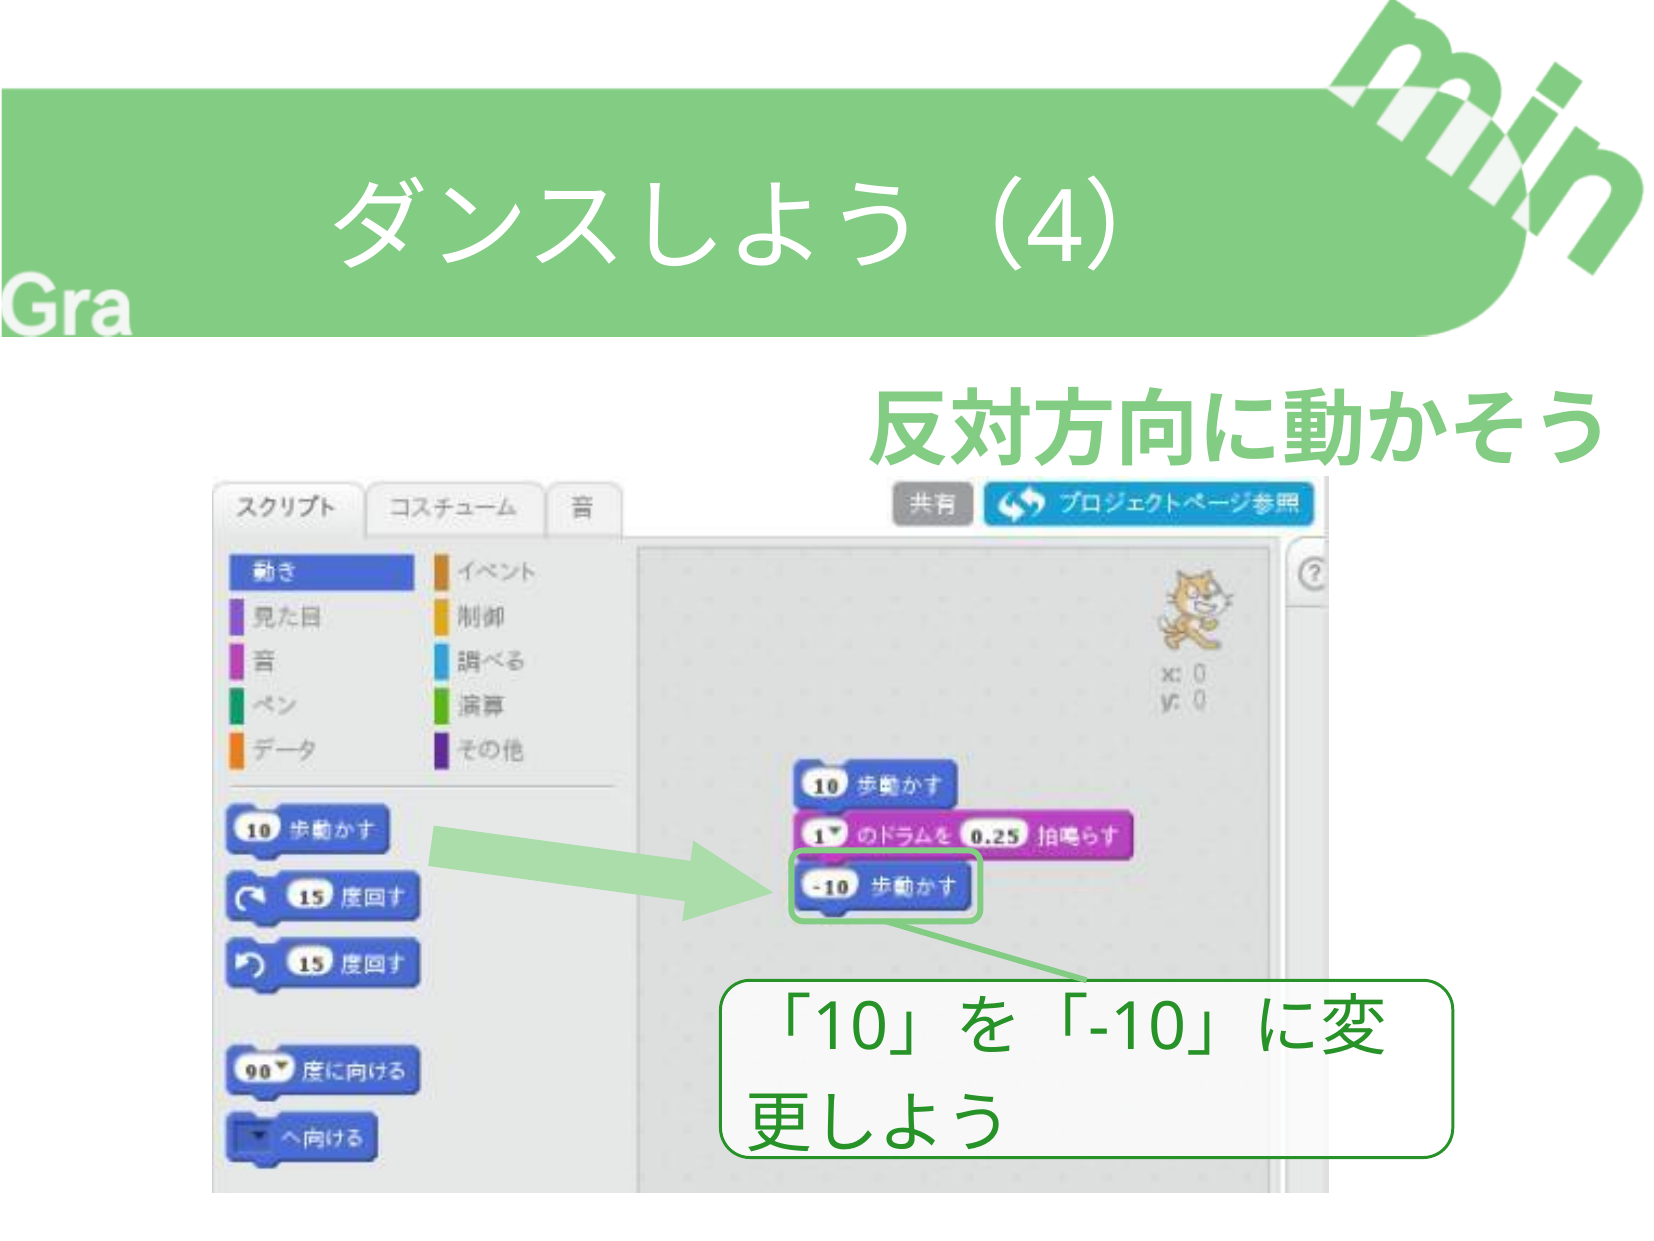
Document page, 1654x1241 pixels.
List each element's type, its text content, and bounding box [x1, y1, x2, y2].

title ダンスしよう（4） [11, 134, 1501, 303]
text_box 反対方向に動かそう [35, 354, 1630, 506]
picture [212, 506, 1329, 1193]
picture [795, 854, 977, 918]
text_box 「10」を「-10」に変更しよう [720, 980, 1453, 1158]
picture [1, 0, 1654, 337]
text_box [428, 825, 774, 922]
